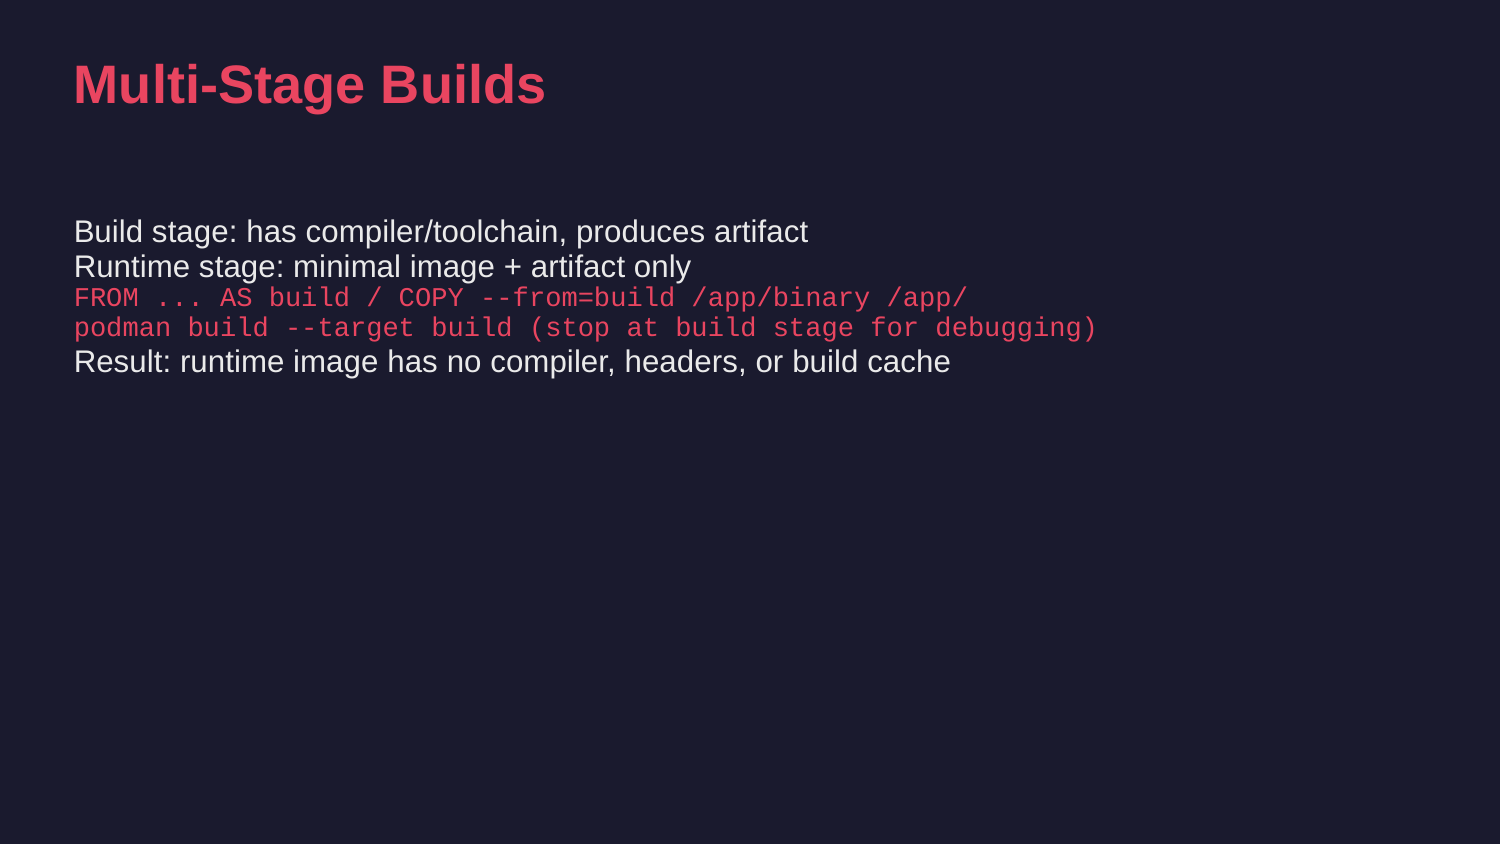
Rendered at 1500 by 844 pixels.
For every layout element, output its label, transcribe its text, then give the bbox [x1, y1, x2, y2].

text_box Build stage: has compiler/toolchain, produces artifact Runtime stage: minimal image + artifact only FROM ... AS build / COPY --from=build /app/binary /app/ podman build --target build (stop at build stage for debugging) Result: runtime image has no compiler, headers, or build cache [59, 206, 1441, 798]
title Multi-Stage Builds [59, 47, 1441, 166]
